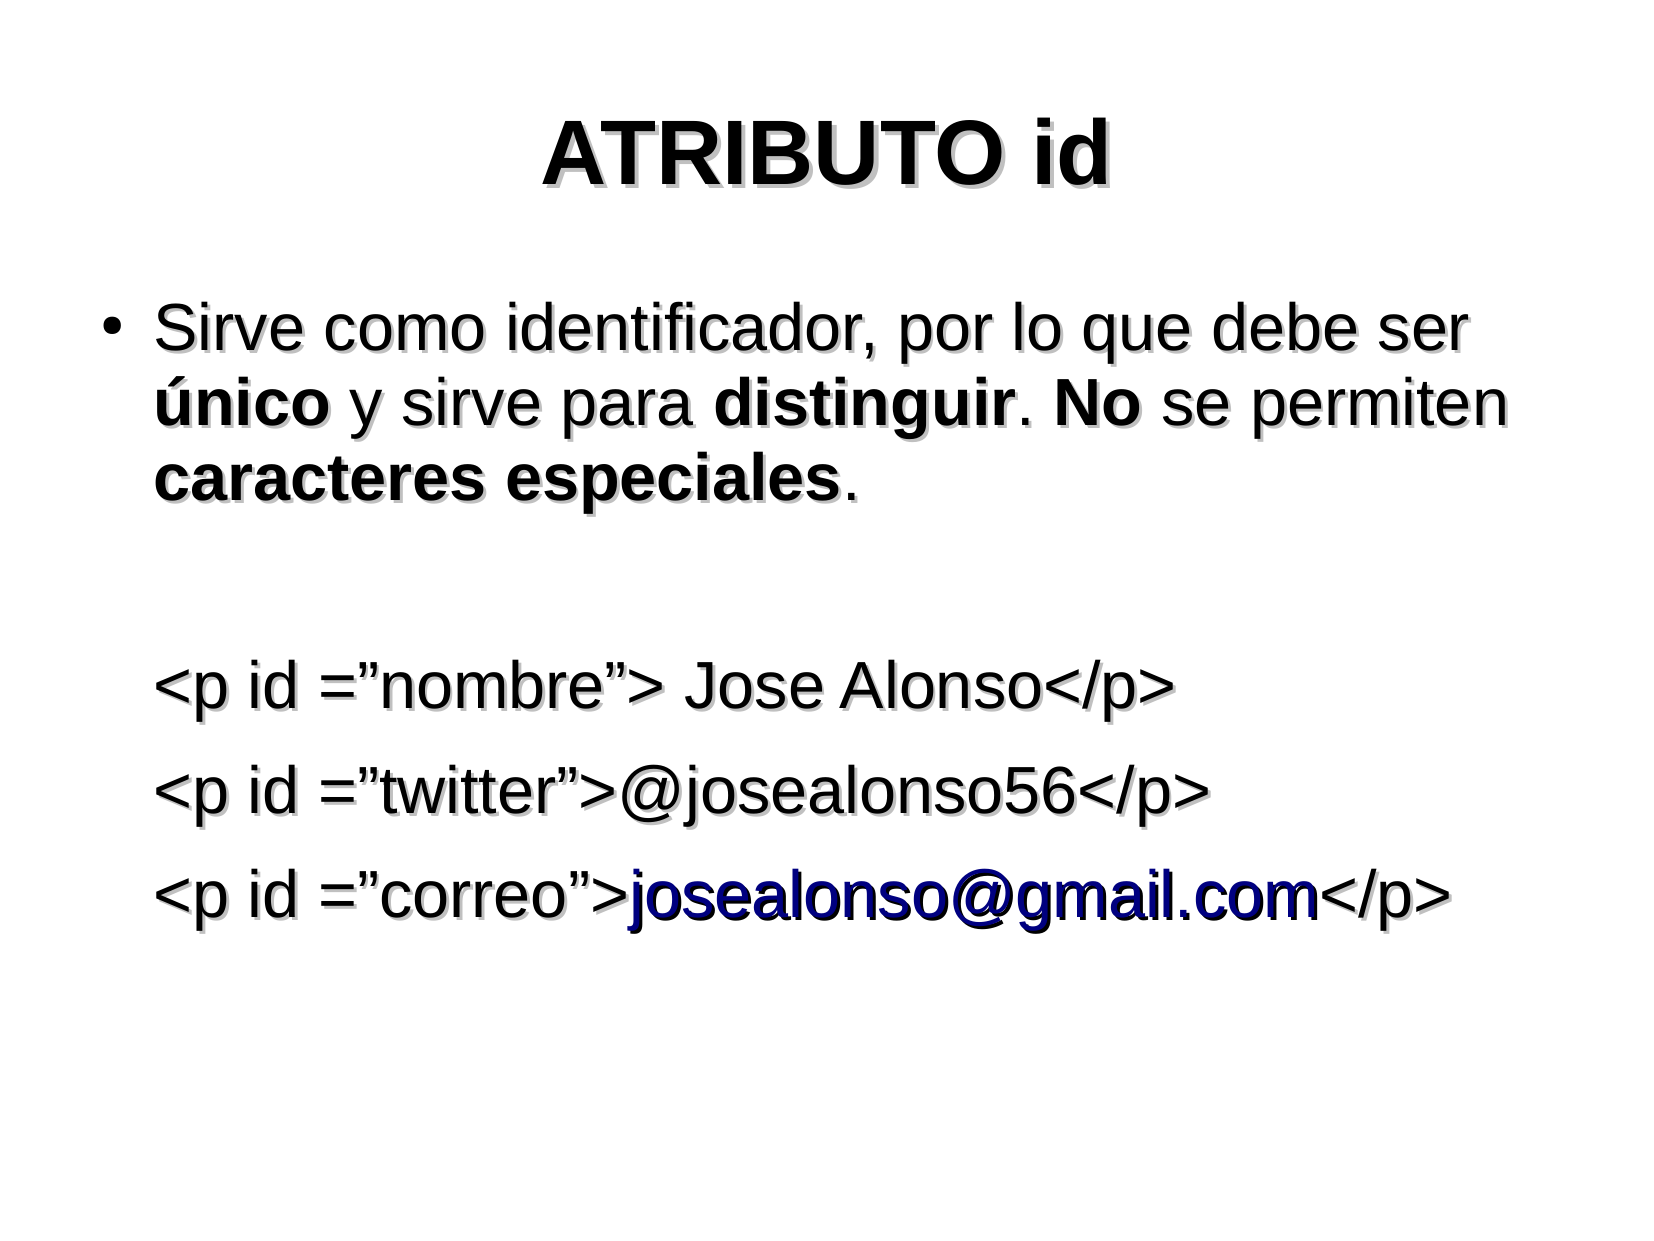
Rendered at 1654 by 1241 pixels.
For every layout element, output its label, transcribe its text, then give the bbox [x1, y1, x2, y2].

list Sirve como identificador, por lo que debe ser único y sirve para distinguir. No se permiten caracteres especiales. <p id =”nombre”> Jose Alonso</p> <p id =”twitter”>@josealonso56</p> <p id =”correo”>josealonso@gmail.com</p> [82, 290, 1571, 1010]
title ATRIBUTO id [82, 49, 1571, 257]
